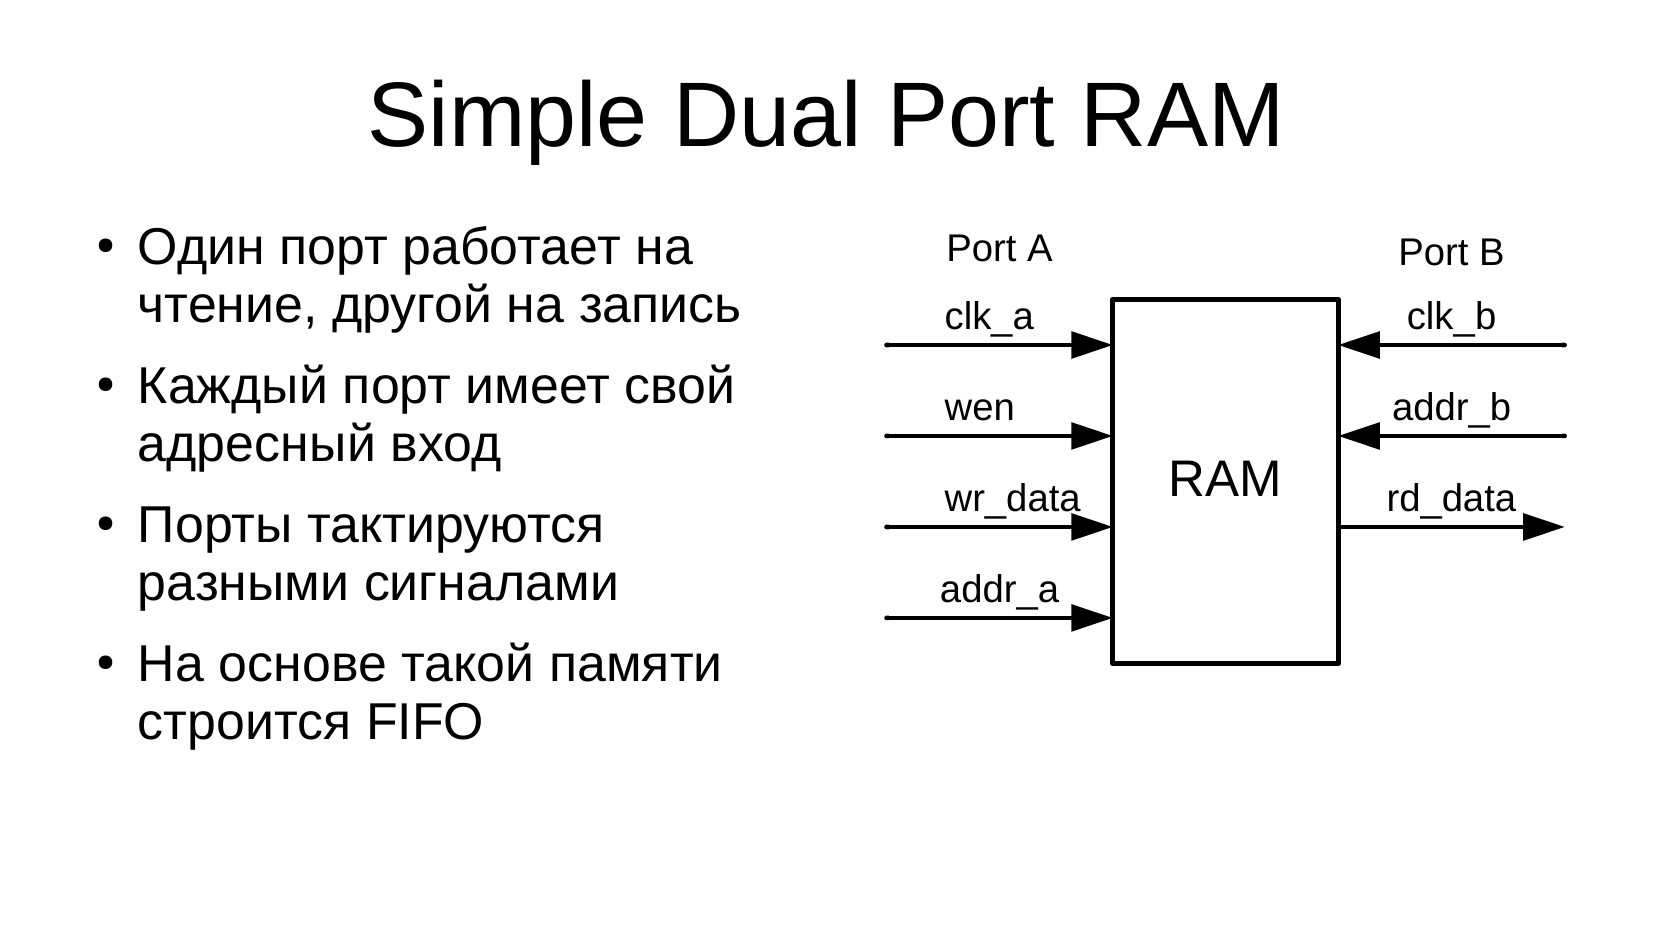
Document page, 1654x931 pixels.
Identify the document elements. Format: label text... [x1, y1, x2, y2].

title Simple Dual Port RAM [82, 37, 1571, 193]
picture [835, 210, 1617, 676]
list Один порт работает на чтение, другой на запись Каждый порт имеет свой адресный вход Порты тактируются разными сигналами На основе такой памяти строится FIFO [82, 217, 811, 758]
